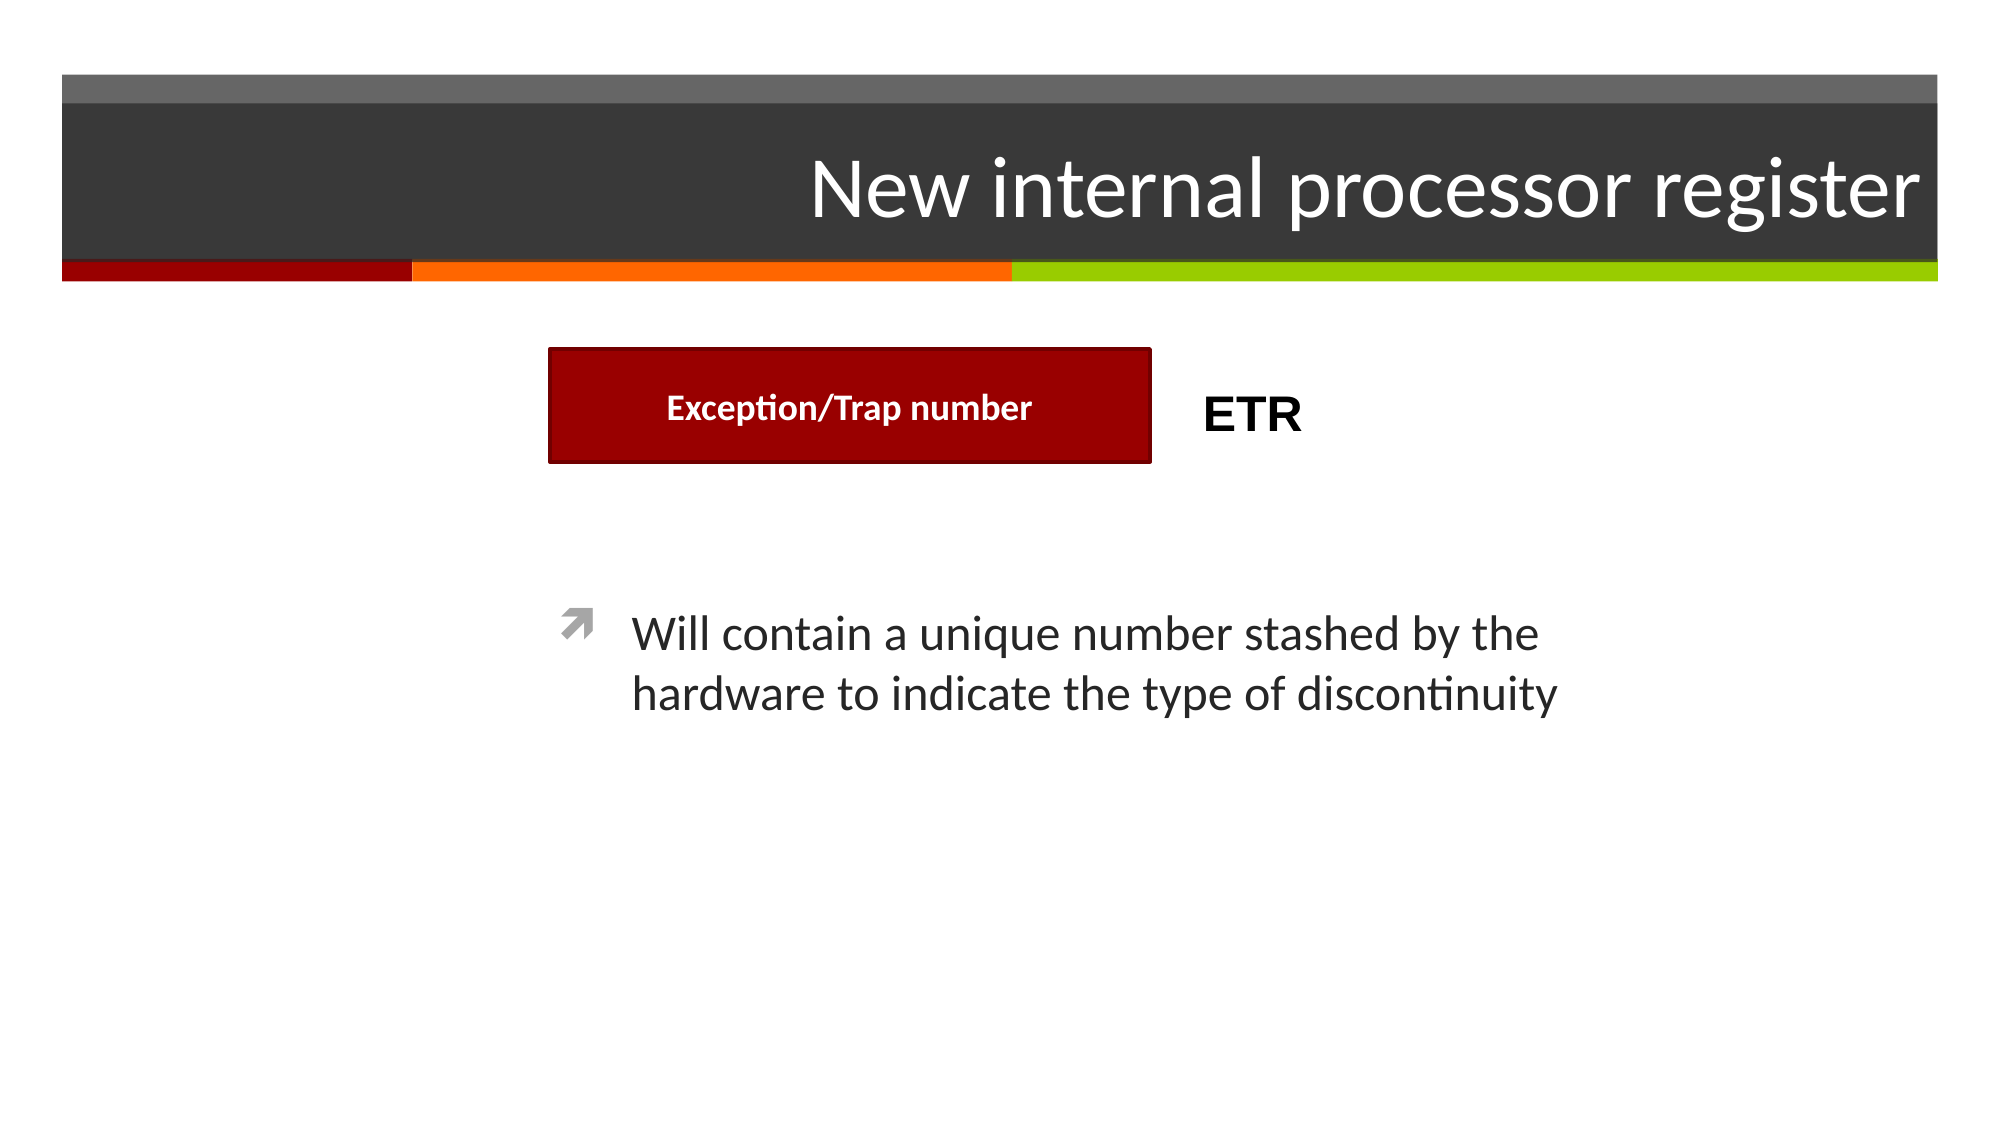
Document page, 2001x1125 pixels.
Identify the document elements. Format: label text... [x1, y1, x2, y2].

title New internal processor register [62, 103, 1938, 263]
text_box Exception/Trap number [549, 349, 1150, 462]
list Will contain a unique number stashed by the hardware to indicate the type of discontinuity [542, 592, 1704, 1005]
text_box ETR [1188, 374, 1318, 449]
